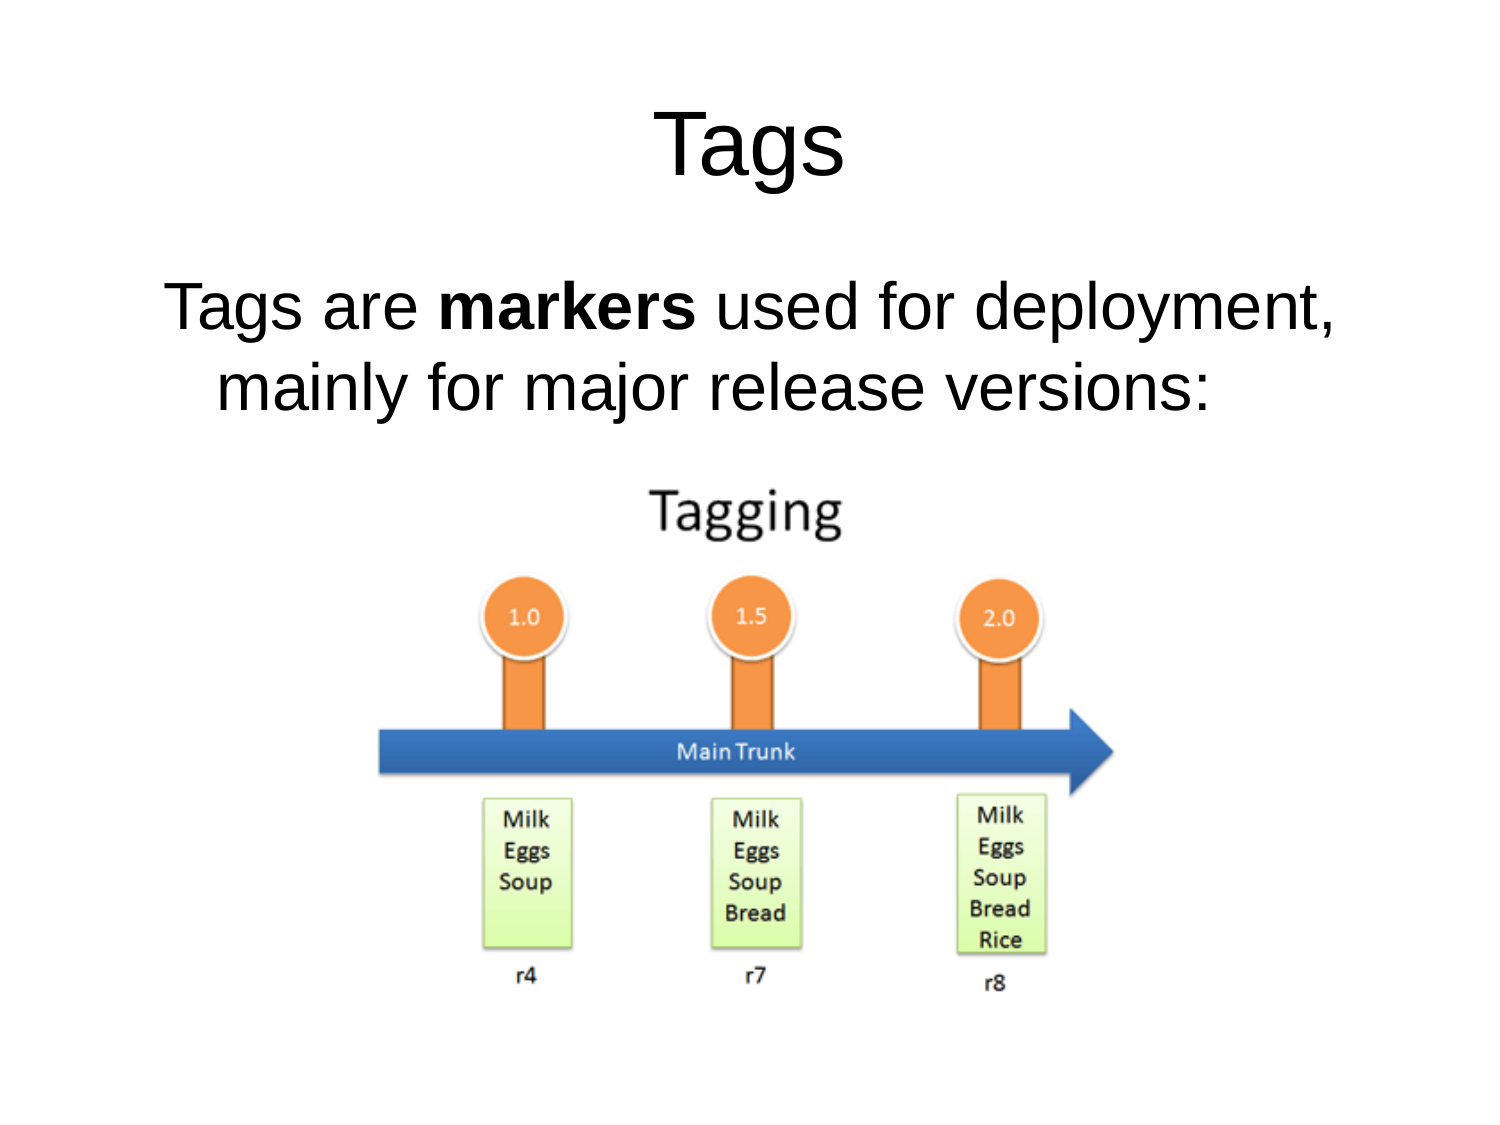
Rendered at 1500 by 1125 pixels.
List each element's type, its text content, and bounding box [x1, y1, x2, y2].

list Tags are markers used for deployment, mainly for major release versions: [75, 263, 1425, 1006]
title Tags [75, 45, 1426, 233]
picture [348, 449, 1134, 1004]
